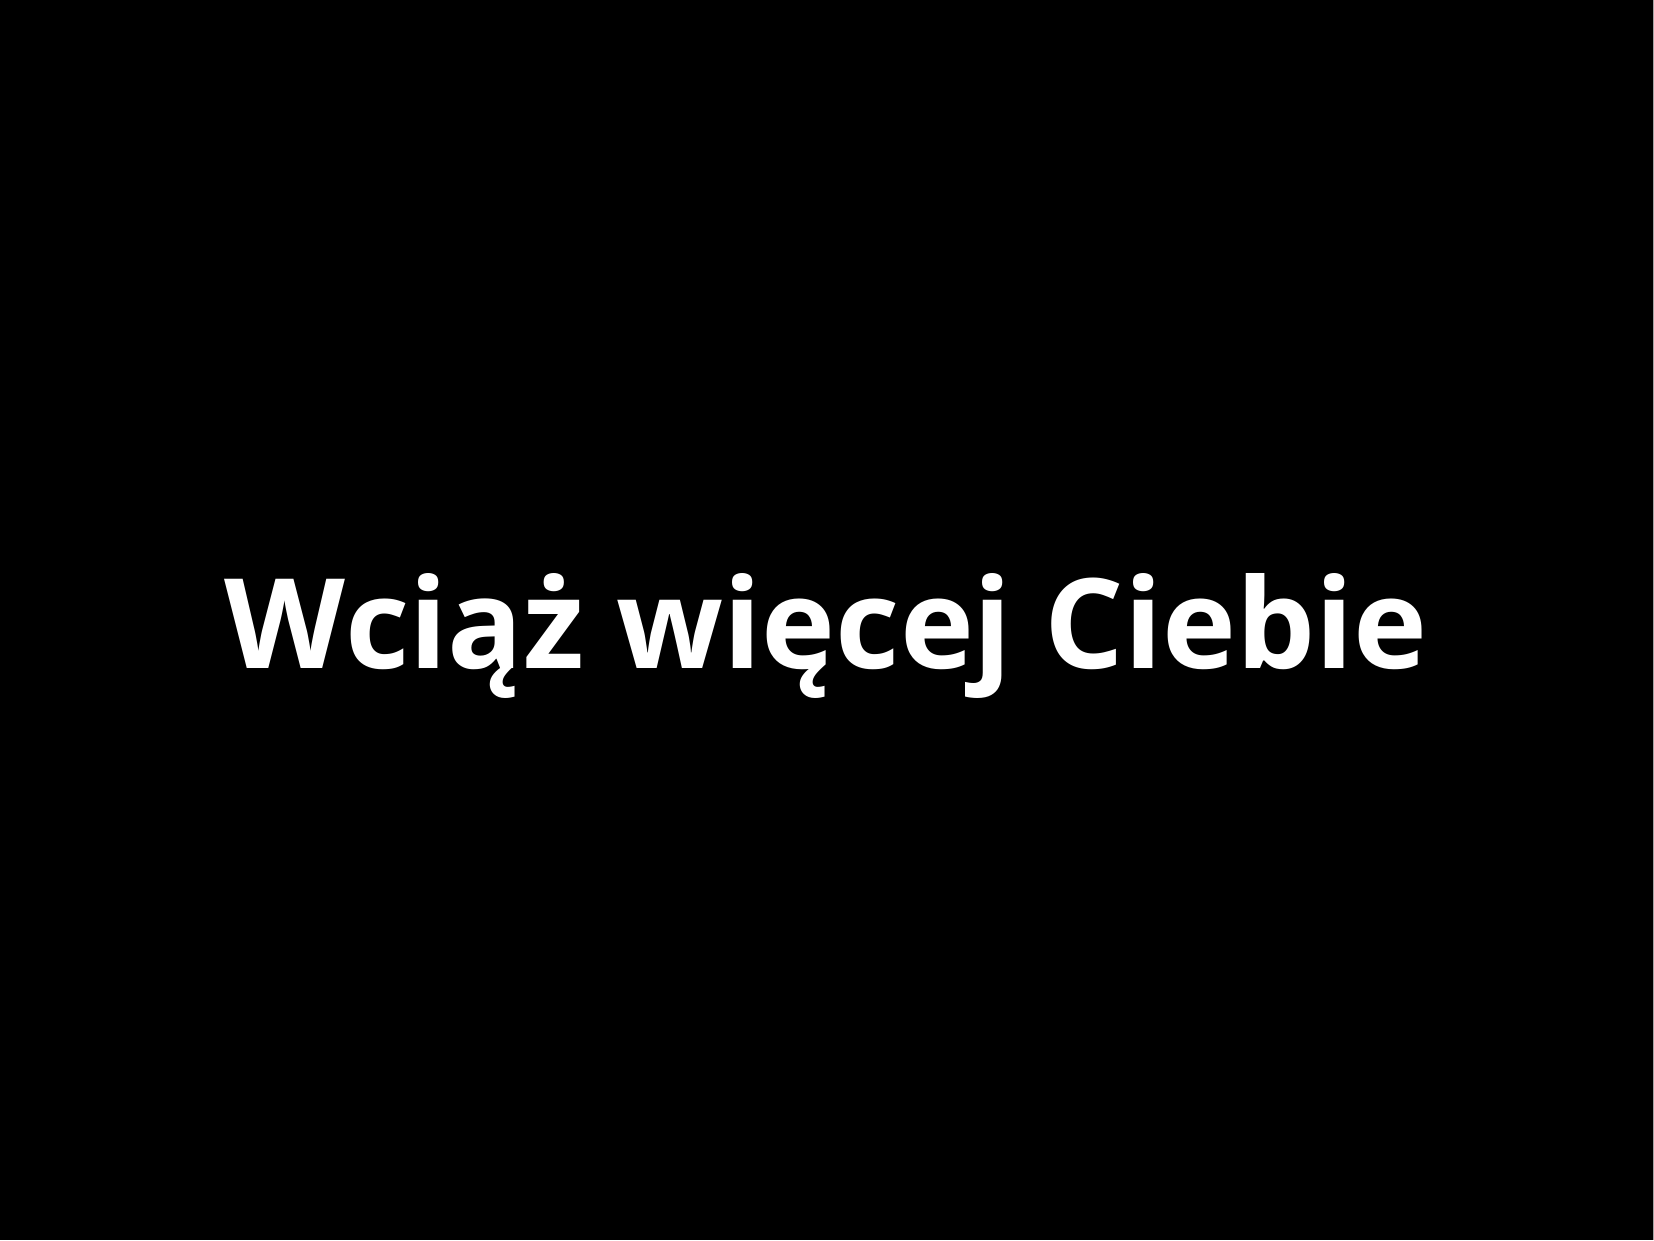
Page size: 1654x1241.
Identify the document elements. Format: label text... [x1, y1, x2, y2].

title Wciąż więcej Ciebie [0, 0, 1654, 1241]
